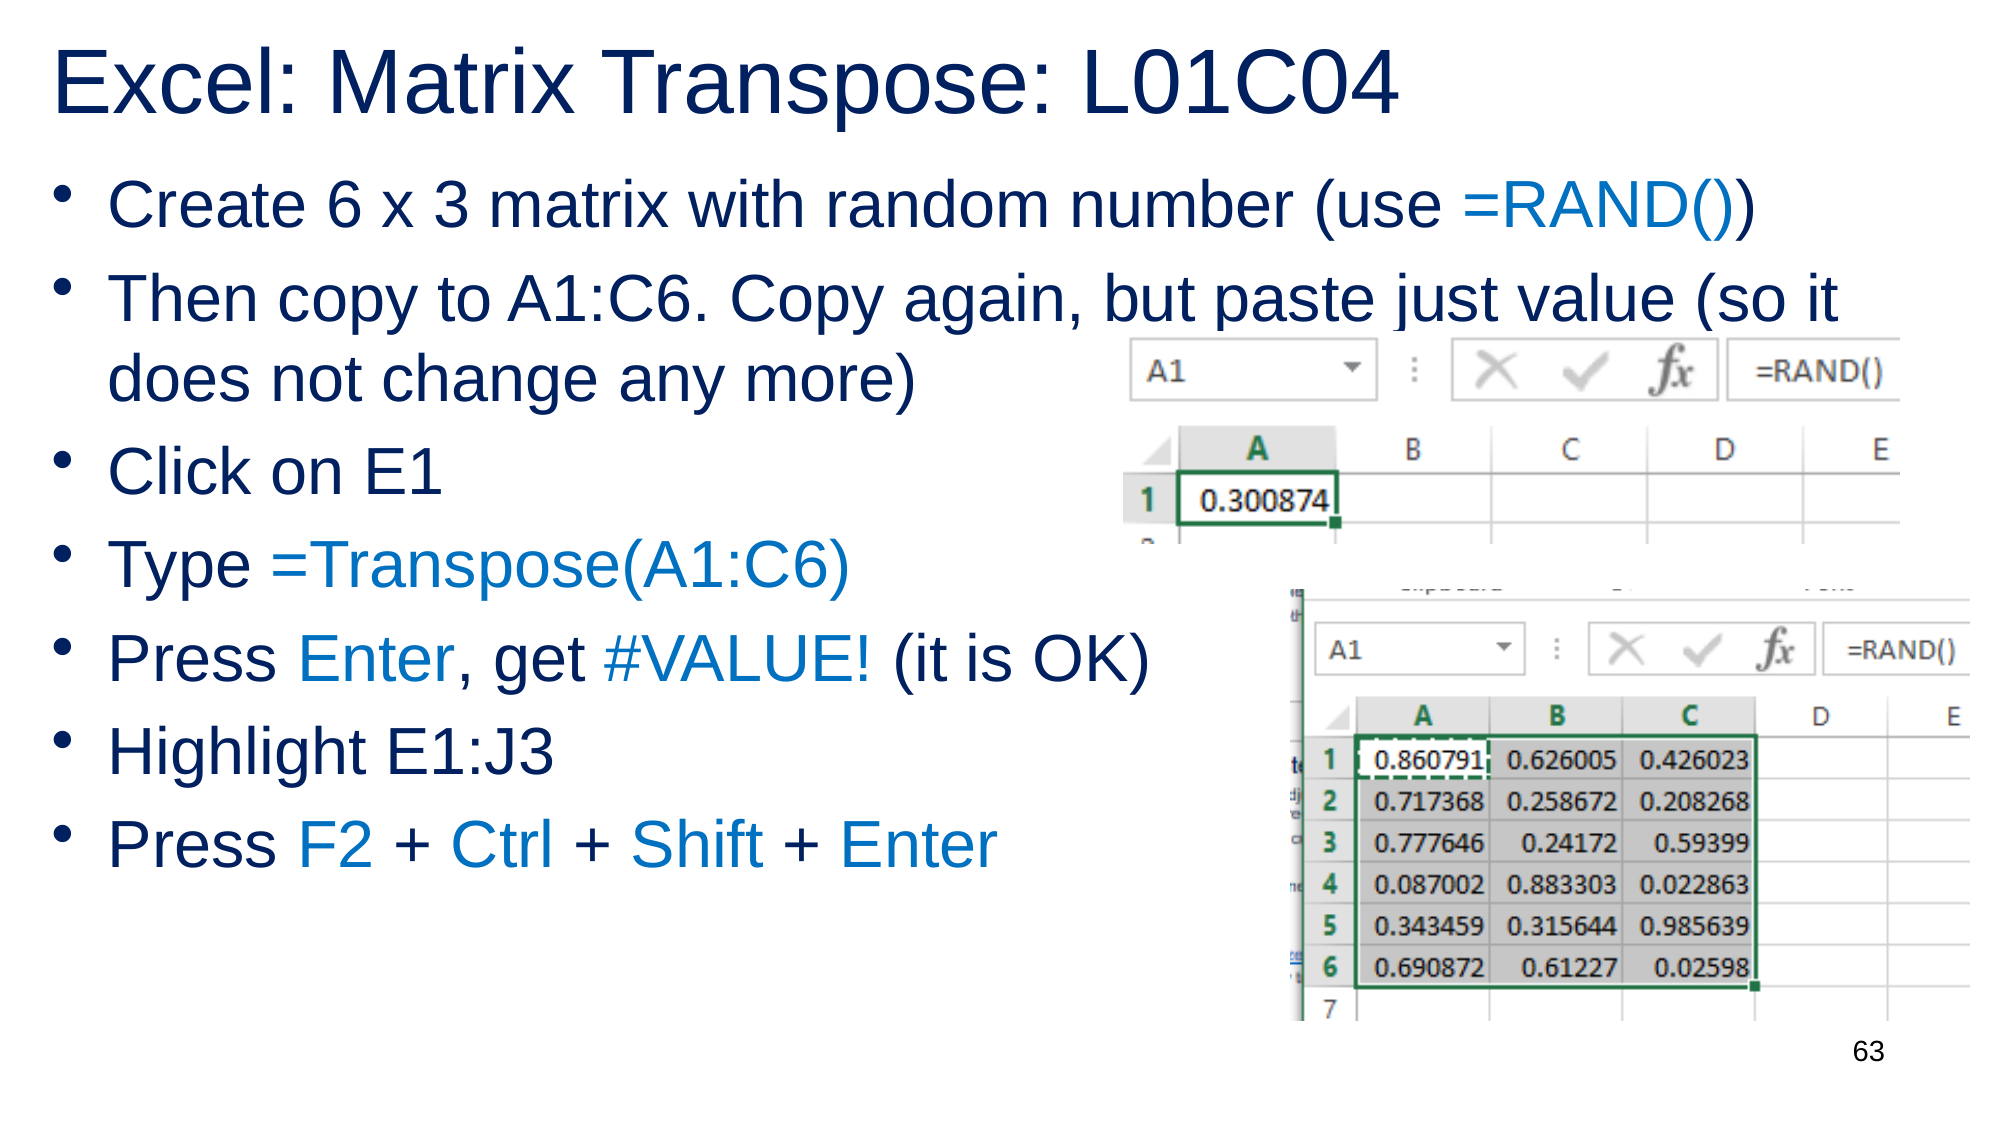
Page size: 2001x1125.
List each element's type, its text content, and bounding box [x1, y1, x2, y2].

picture [1123, 331, 1900, 544]
slide_number <number> [1433, 1024, 1900, 1103]
list Create 6 x 3 matrix with random number (use =RAND()) Then copy to A1:C6. Copy again, but paste just value (so it does not change any more) Click on E1 Type =Transpose(A1:C6) Press Enter, get #VALUE! (it is OK) Highlight E1:J3 Press F2 + Ctrl + Shift + Enter [36, 153, 1970, 1005]
title Excel: Matrix Transpose: L01C04 [36, 28, 1968, 126]
picture [1290, 589, 1970, 1021]
